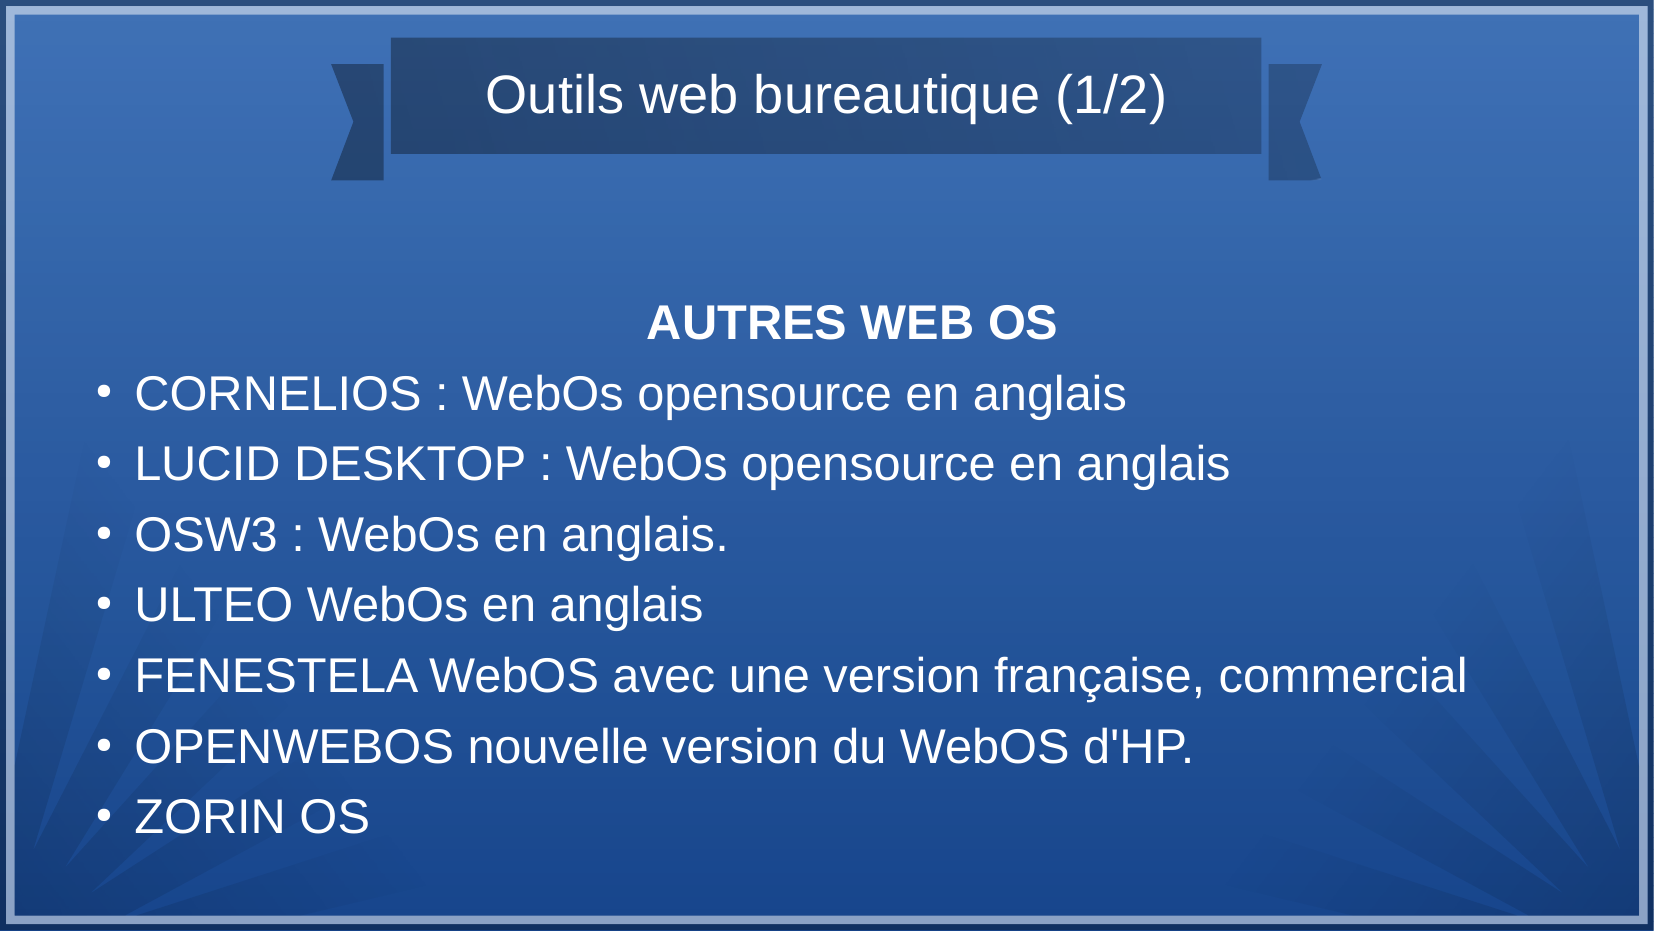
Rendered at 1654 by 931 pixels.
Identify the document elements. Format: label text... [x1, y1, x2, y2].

title Outils web bureautique (1/2) [389, 35, 1264, 154]
list AUTRES WEB OS CORNELIOS : WebOs opensource en anglais LUCID DESKTOP : WebOs opensource en anglais OSW3 : WebOs en anglais. ULTEO WebOs en anglais FENESTELA WebOS avec une version française, commercial OPENWEBOS nouvelle version du WebOS d'HP. ZORIN OS [82, 224, 1571, 848]
